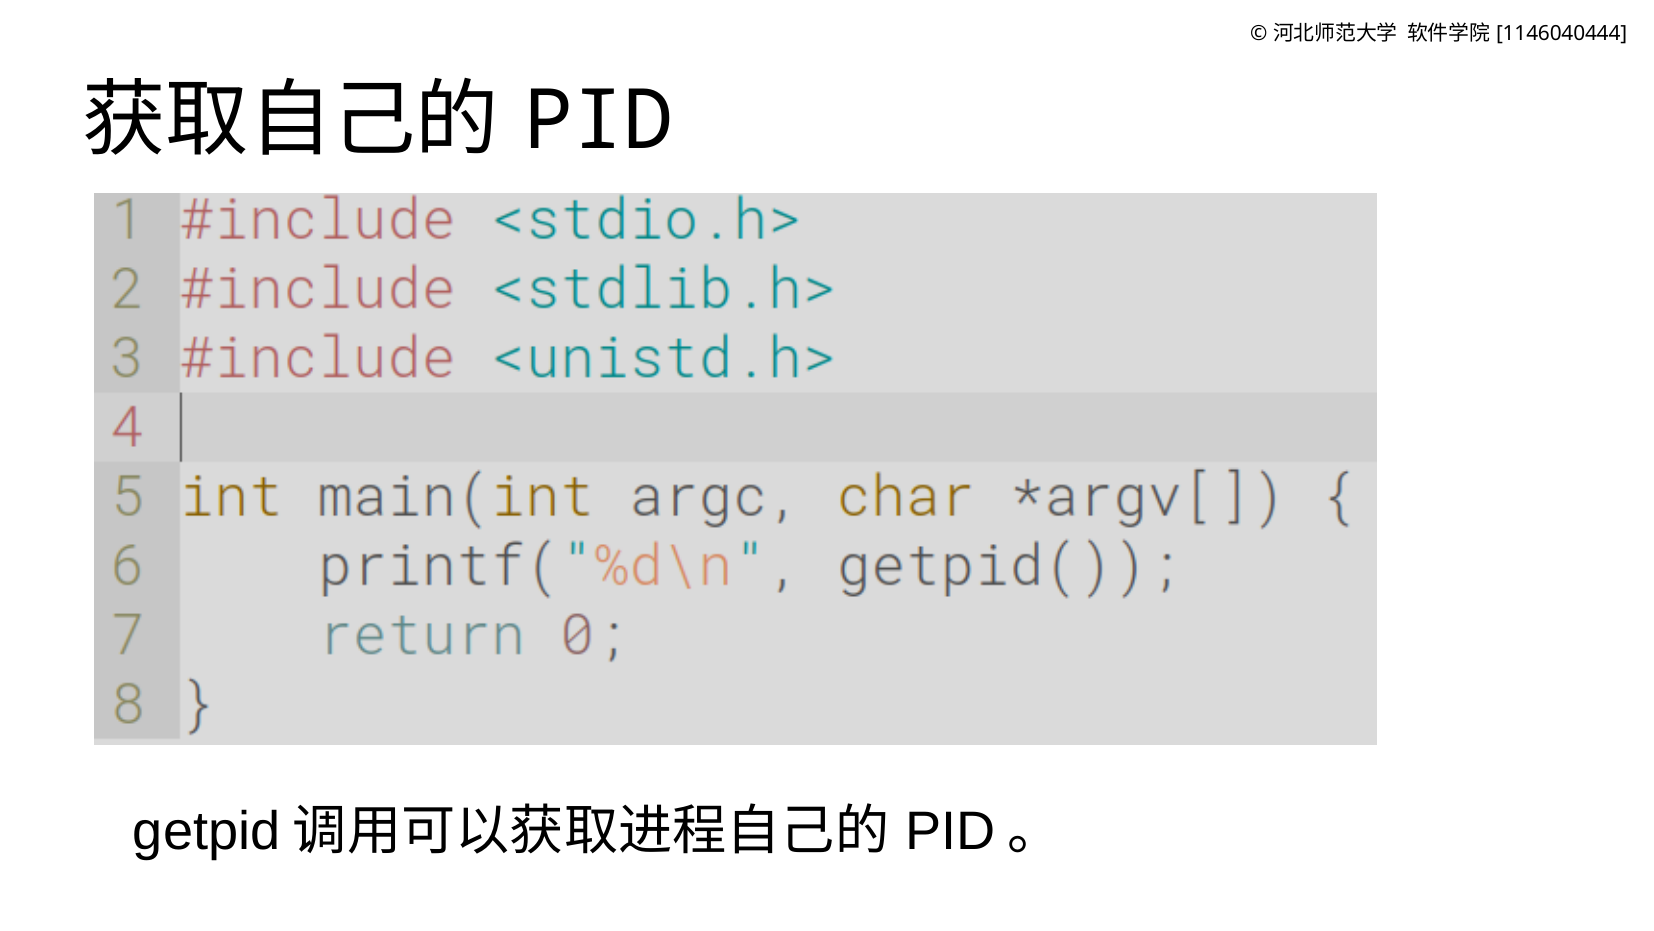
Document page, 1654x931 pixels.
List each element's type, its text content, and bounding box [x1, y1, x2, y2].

picture [94, 193, 1377, 745]
text_box getpid调用可以获取进程自己的PID。 [118, 779, 1300, 875]
title 获取自己的PID [82, 37, 1571, 189]
